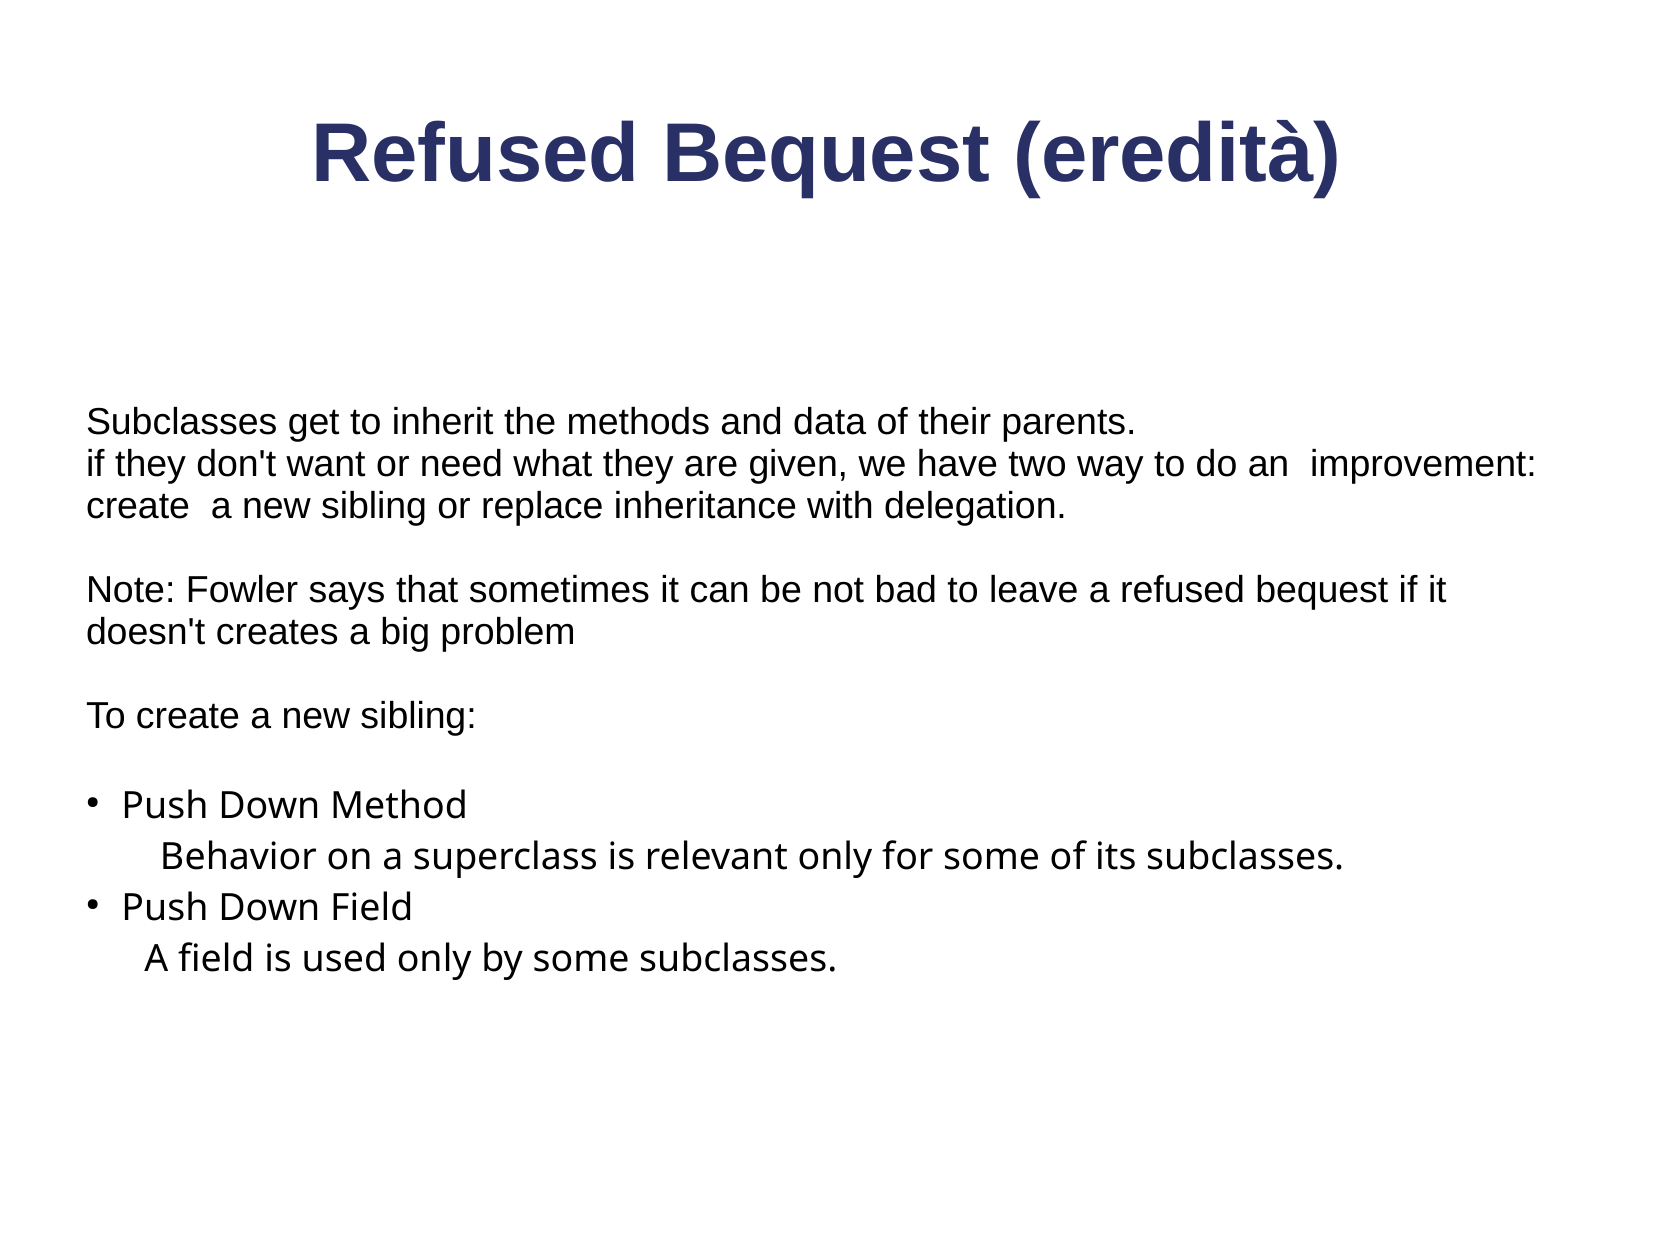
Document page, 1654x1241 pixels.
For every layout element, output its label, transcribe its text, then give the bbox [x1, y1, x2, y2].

title Refused Bequest (eredità) [82, 49, 1571, 257]
subtitle Subclasses get to inherit the methods and data of their parents. if they don't want or need what they are given, we have two way to do an improvement: create a new sibling or replace inheritance with delegation. Note: Fowler says that sometimes it can be not bad to leave a refused bequest if it doesn't creates a big problem To create a new sibling: Push Down Method Behavior on a superclass is relevant only for some of its subclasses. Push Down Field A field is used only by some subclasses. [86, 366, 1575, 1185]
